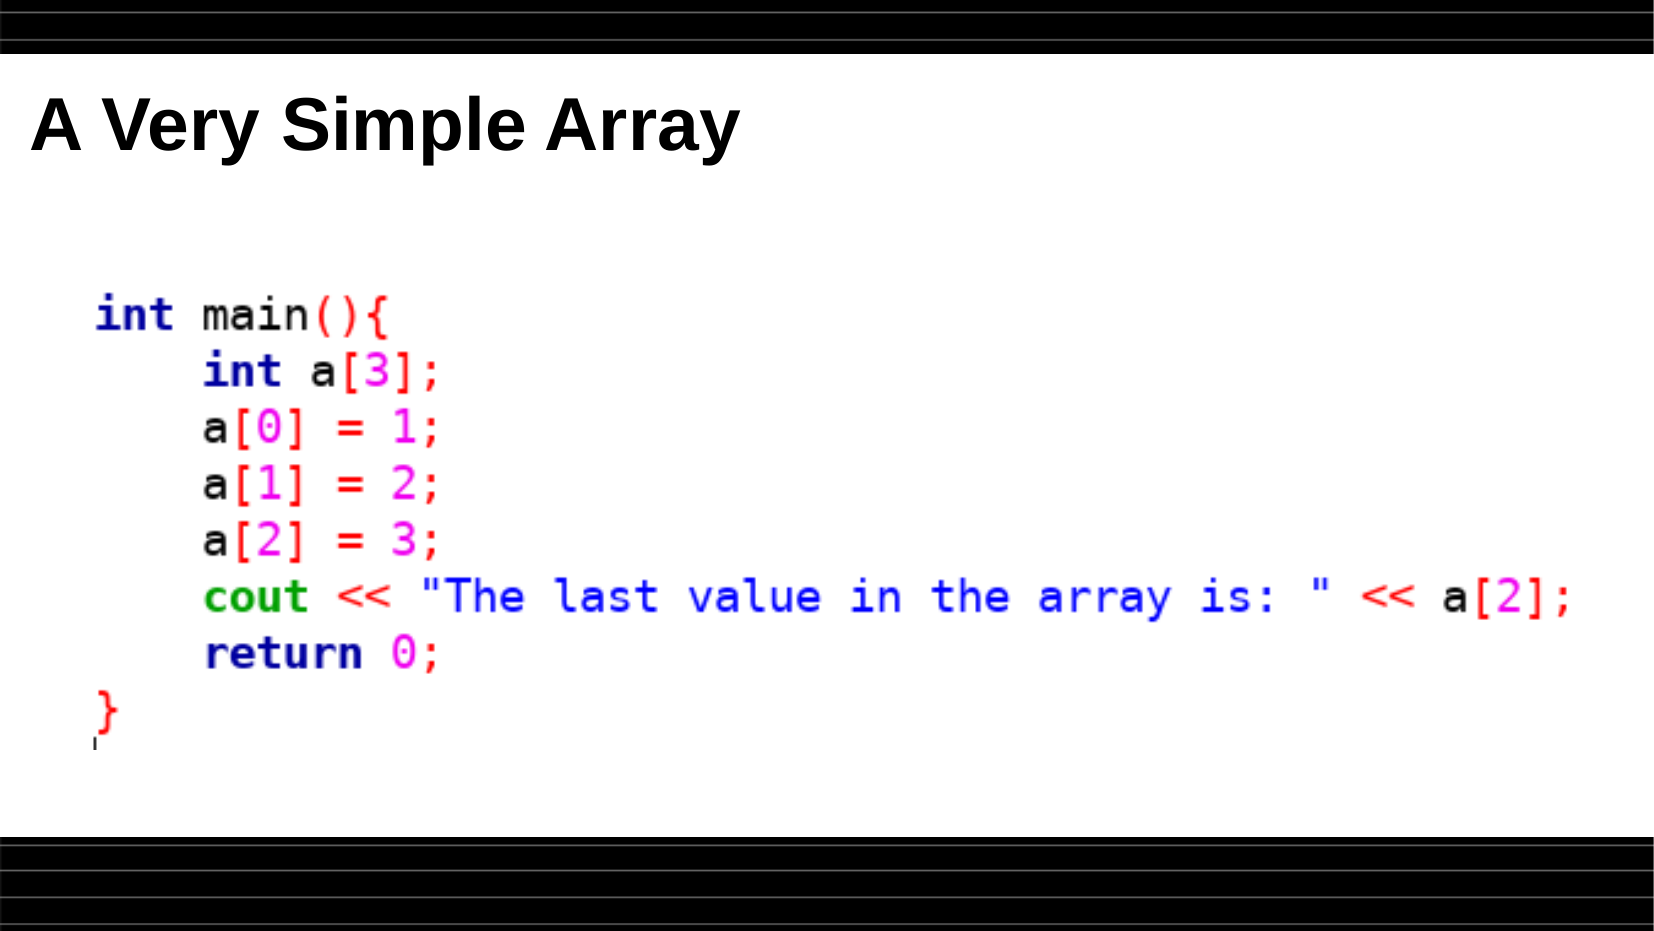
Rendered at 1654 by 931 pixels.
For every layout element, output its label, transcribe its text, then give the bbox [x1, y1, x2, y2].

picture [0, 837, 1654, 931]
picture [0, 0, 1654, 54]
picture [92, 284, 1589, 751]
text_box A Very Simple Array [15, 75, 1546, 174]
